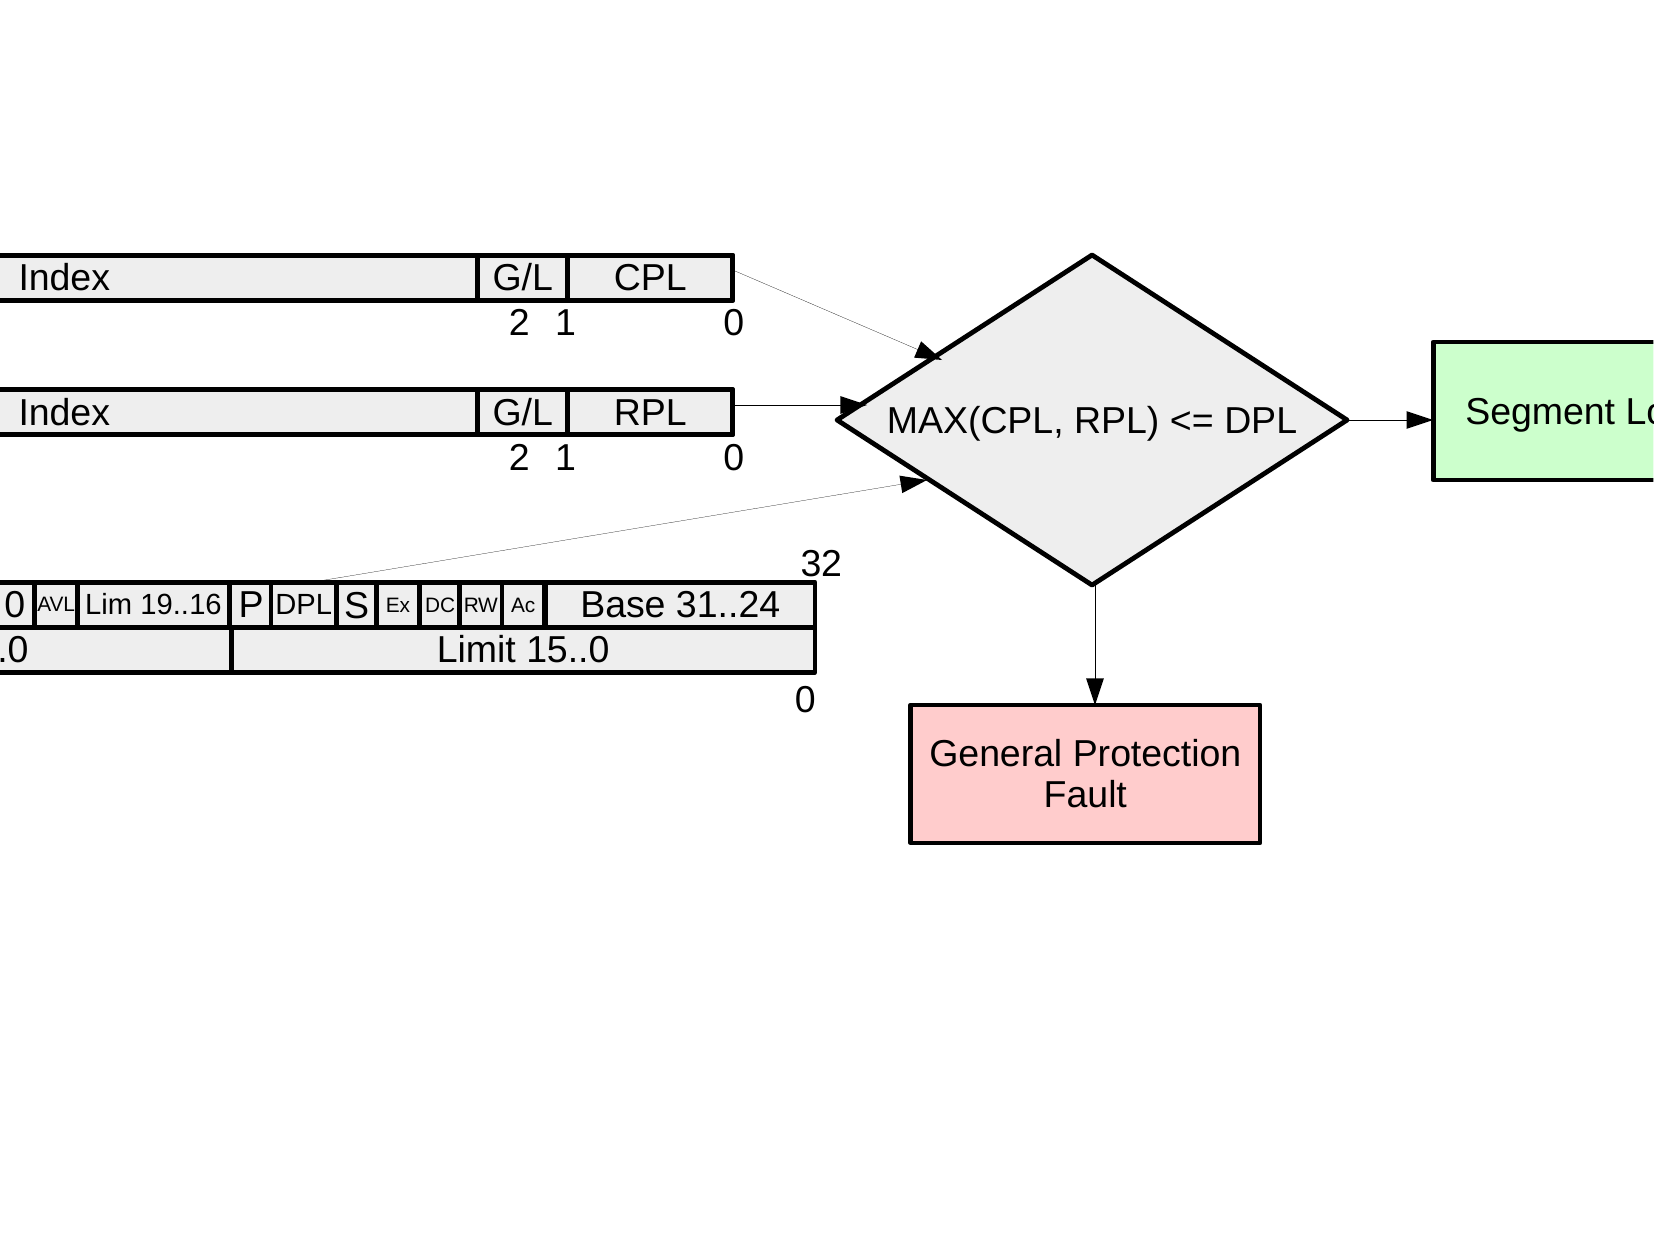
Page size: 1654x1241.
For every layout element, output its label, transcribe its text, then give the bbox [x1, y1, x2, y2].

text_box AVL [34, 582, 77, 628]
text_box CPL [568, 255, 733, 301]
text_box G/L [478, 389, 568, 435]
text_box 2 [494, 435, 545, 486]
text_box Ex [376, 582, 419, 627]
text_box RPL [568, 389, 733, 435]
text_box Base 31..24 [545, 582, 816, 628]
text_box 0 [779, 670, 831, 728]
text_box Limit 15..0 [231, 627, 815, 673]
text_box RW [459, 582, 502, 627]
text_box 0 [708, 428, 760, 486]
text_box 2 [494, 301, 545, 352]
text_box DC [419, 582, 459, 627]
text_box 32 [785, 535, 858, 592]
text_box Index [0, 389, 478, 435]
text_box Segment Loaded [1433, 342, 1654, 481]
text_box Lim 19..16 [77, 582, 229, 628]
text_box Ac [502, 582, 545, 627]
text_box G/L [478, 255, 568, 301]
text_box S [337, 582, 376, 627]
text_box Index [0, 255, 478, 301]
text_box P [229, 582, 270, 628]
text_box 0 [708, 294, 760, 352]
text_box 0 [0, 582, 34, 628]
text_box General Protection Fault [910, 705, 1261, 843]
text_box Base 15..0 [0, 628, 231, 673]
text_box DPL [270, 582, 337, 627]
text_box MAX(CPL, RPL) <= DPL [837, 255, 1348, 586]
text_box 1 [545, 301, 591, 352]
text_box 1 [545, 435, 591, 486]
